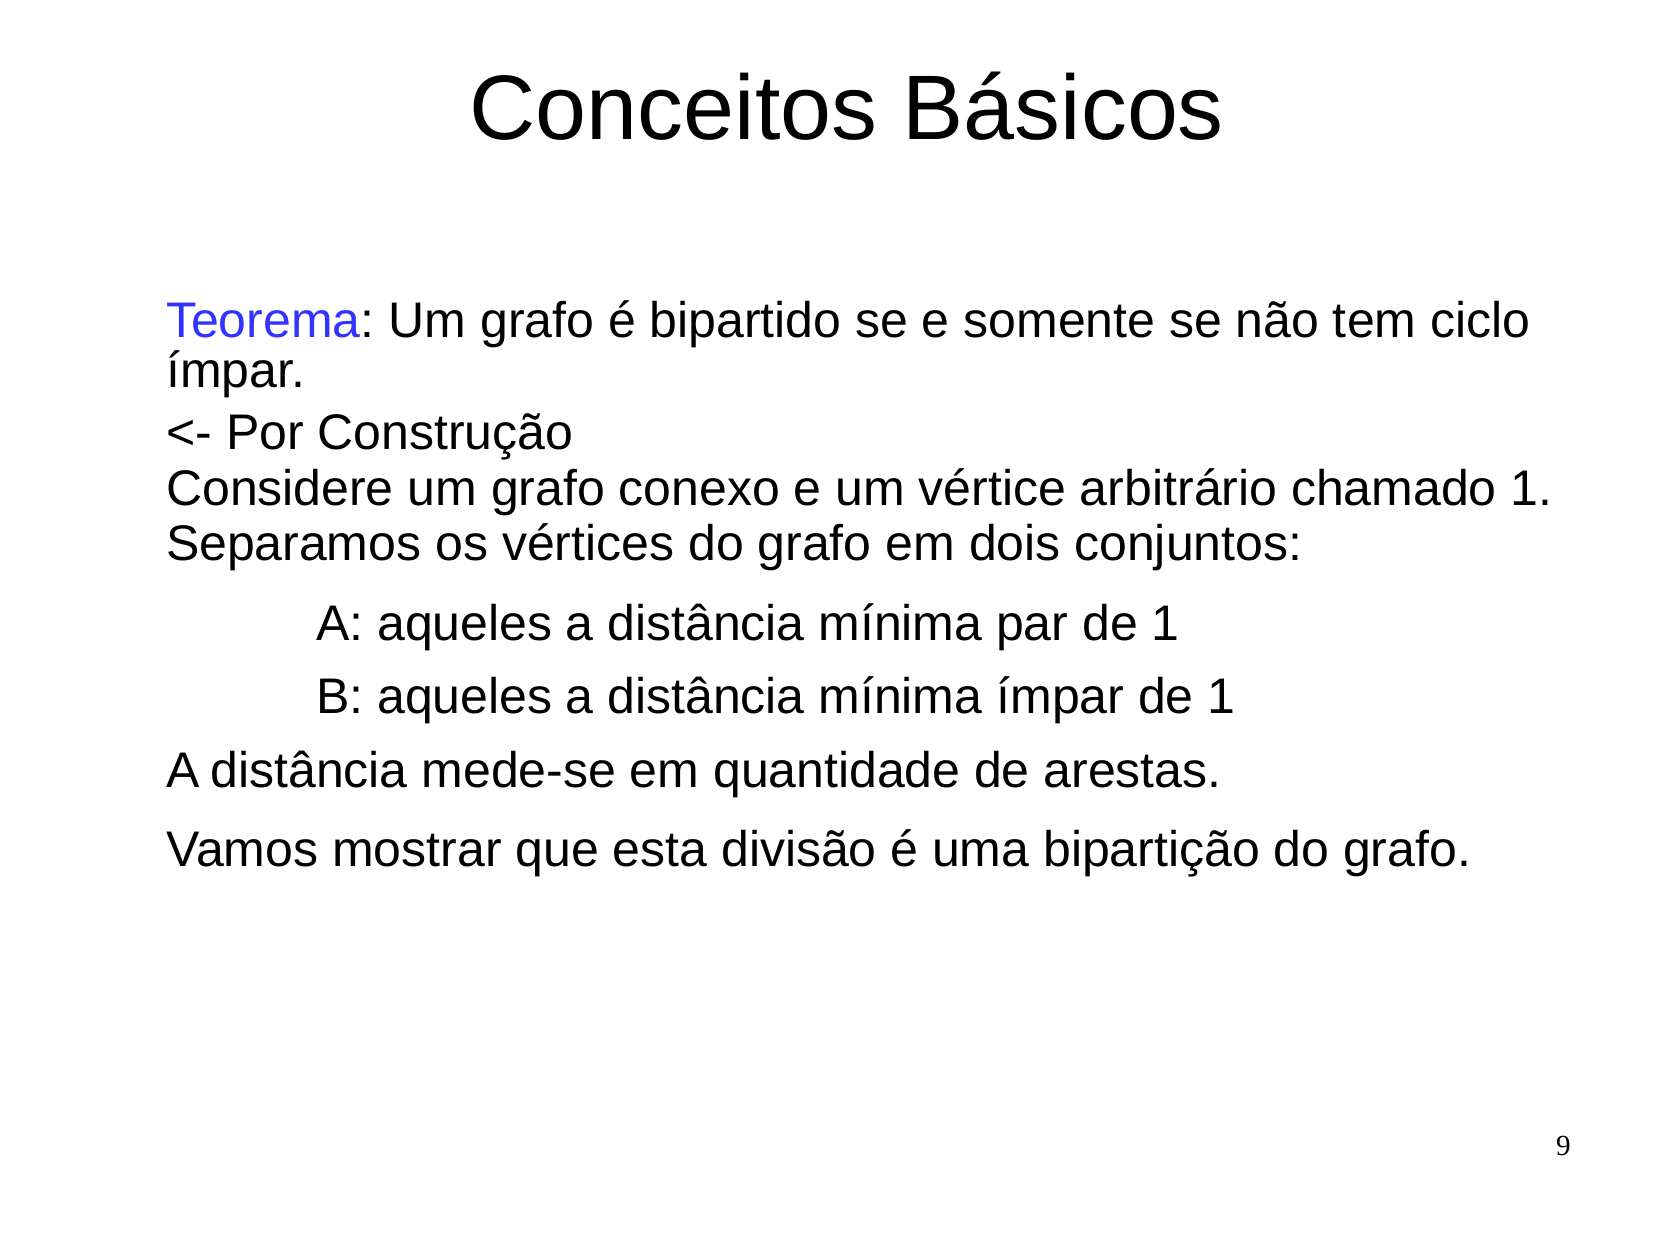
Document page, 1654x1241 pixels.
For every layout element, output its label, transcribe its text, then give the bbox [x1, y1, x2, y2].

list Teorema: Um grafo é bipartido se e somente se não tem ciclo ímpar. <- Por Construção Considere um grafo conexo e um vértice arbitrário chamado 1. Separamos os vértices do grafo em dois conjuntos: A: aqueles a distância mínima par de 1 B: aqueles a distância mínima ímpar de 1 A distância mede-se em quantidade de arestas. Vamos mostrar que esta divisão é uma bipartição do grafo. [151, 289, 1599, 1020]
title Conceitos Básicos [261, 42, 1433, 173]
